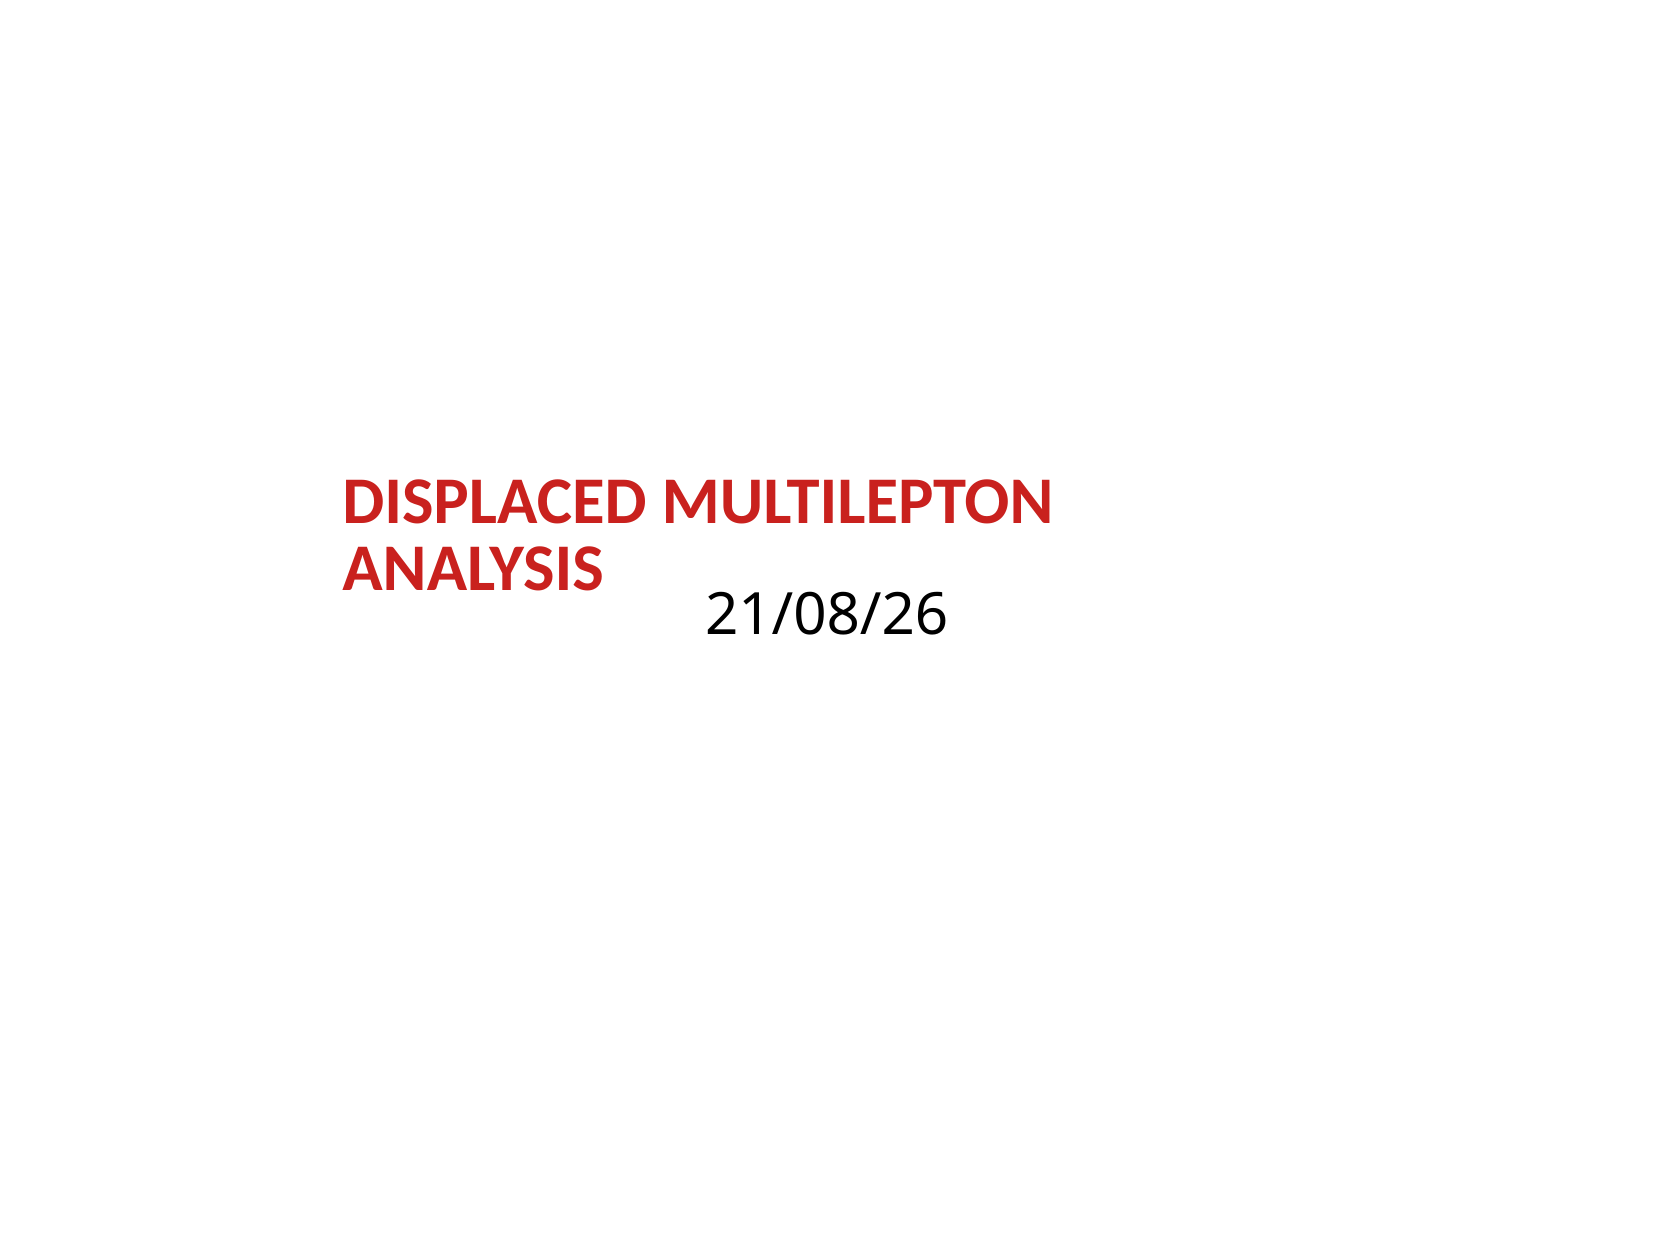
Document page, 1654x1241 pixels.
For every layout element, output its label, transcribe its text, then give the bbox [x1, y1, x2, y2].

text_box 03/10/23 [702, 564, 952, 638]
text_box DISPLACED MULTILEPTON ANALYSIS [327, 466, 1327, 549]
